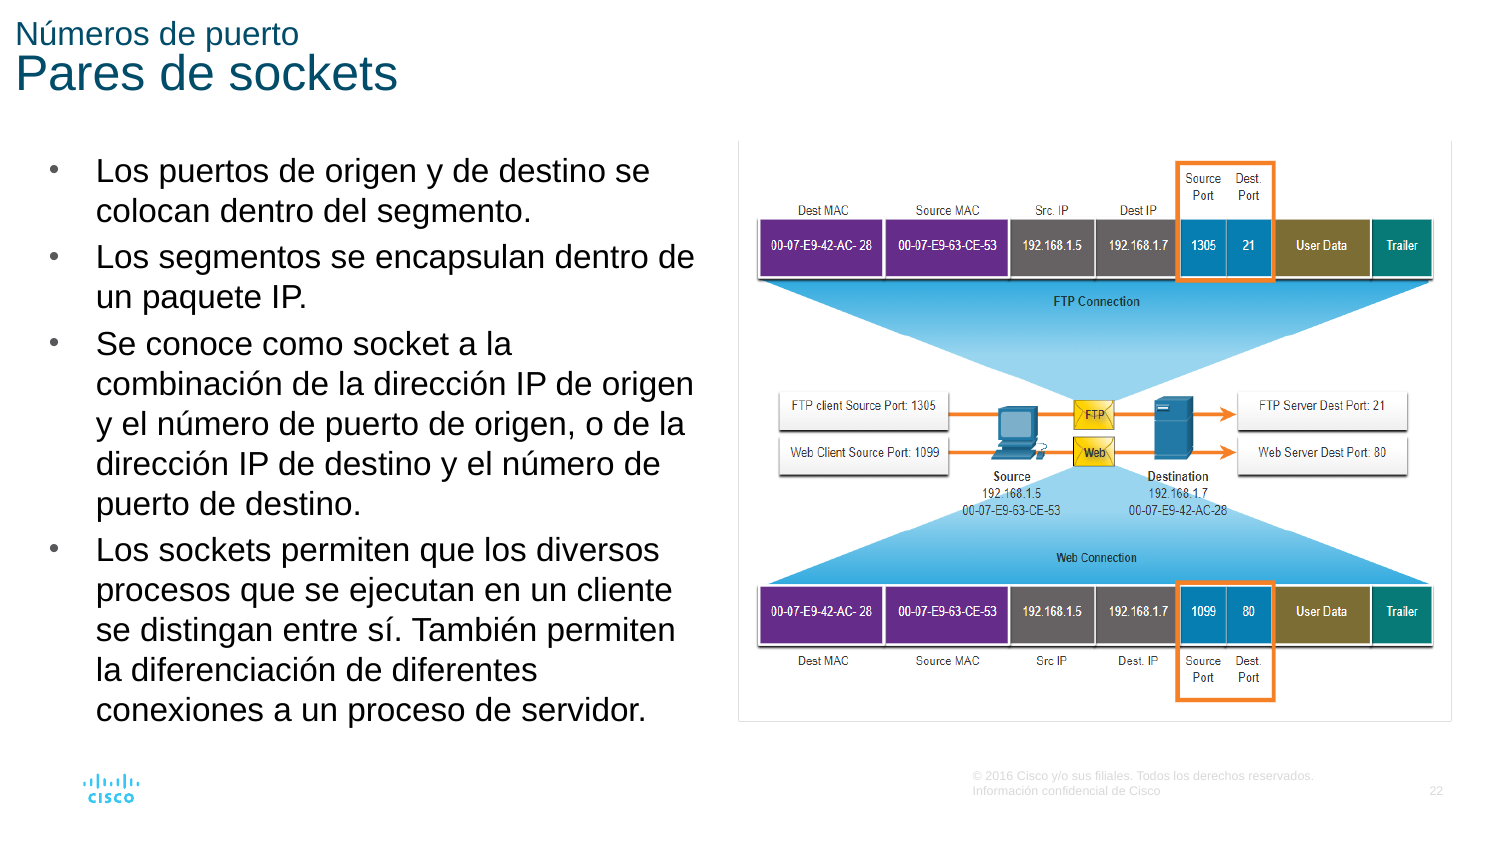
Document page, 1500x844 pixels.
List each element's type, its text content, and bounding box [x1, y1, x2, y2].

list Los puertos de origen y de destino se colocan dentro del segmento. Los segmentos se encapsulan dentro de un paquete IP. Se conoce como socket a la combinación de la dirección IP de origen y el número de puerto de origen, o de la dirección IP de destino y el número de puerto de destino. Los sockets permiten que los diversos procesos que se ejecutan en un cliente se distingan entre sí. También permiten la diferenciación de diferentes conexiones a un proceso de servidor. [34, 141, 720, 745]
picture [738, 141, 1456, 725]
title Números de puerto Pares de sockets [0, 0, 981, 121]
